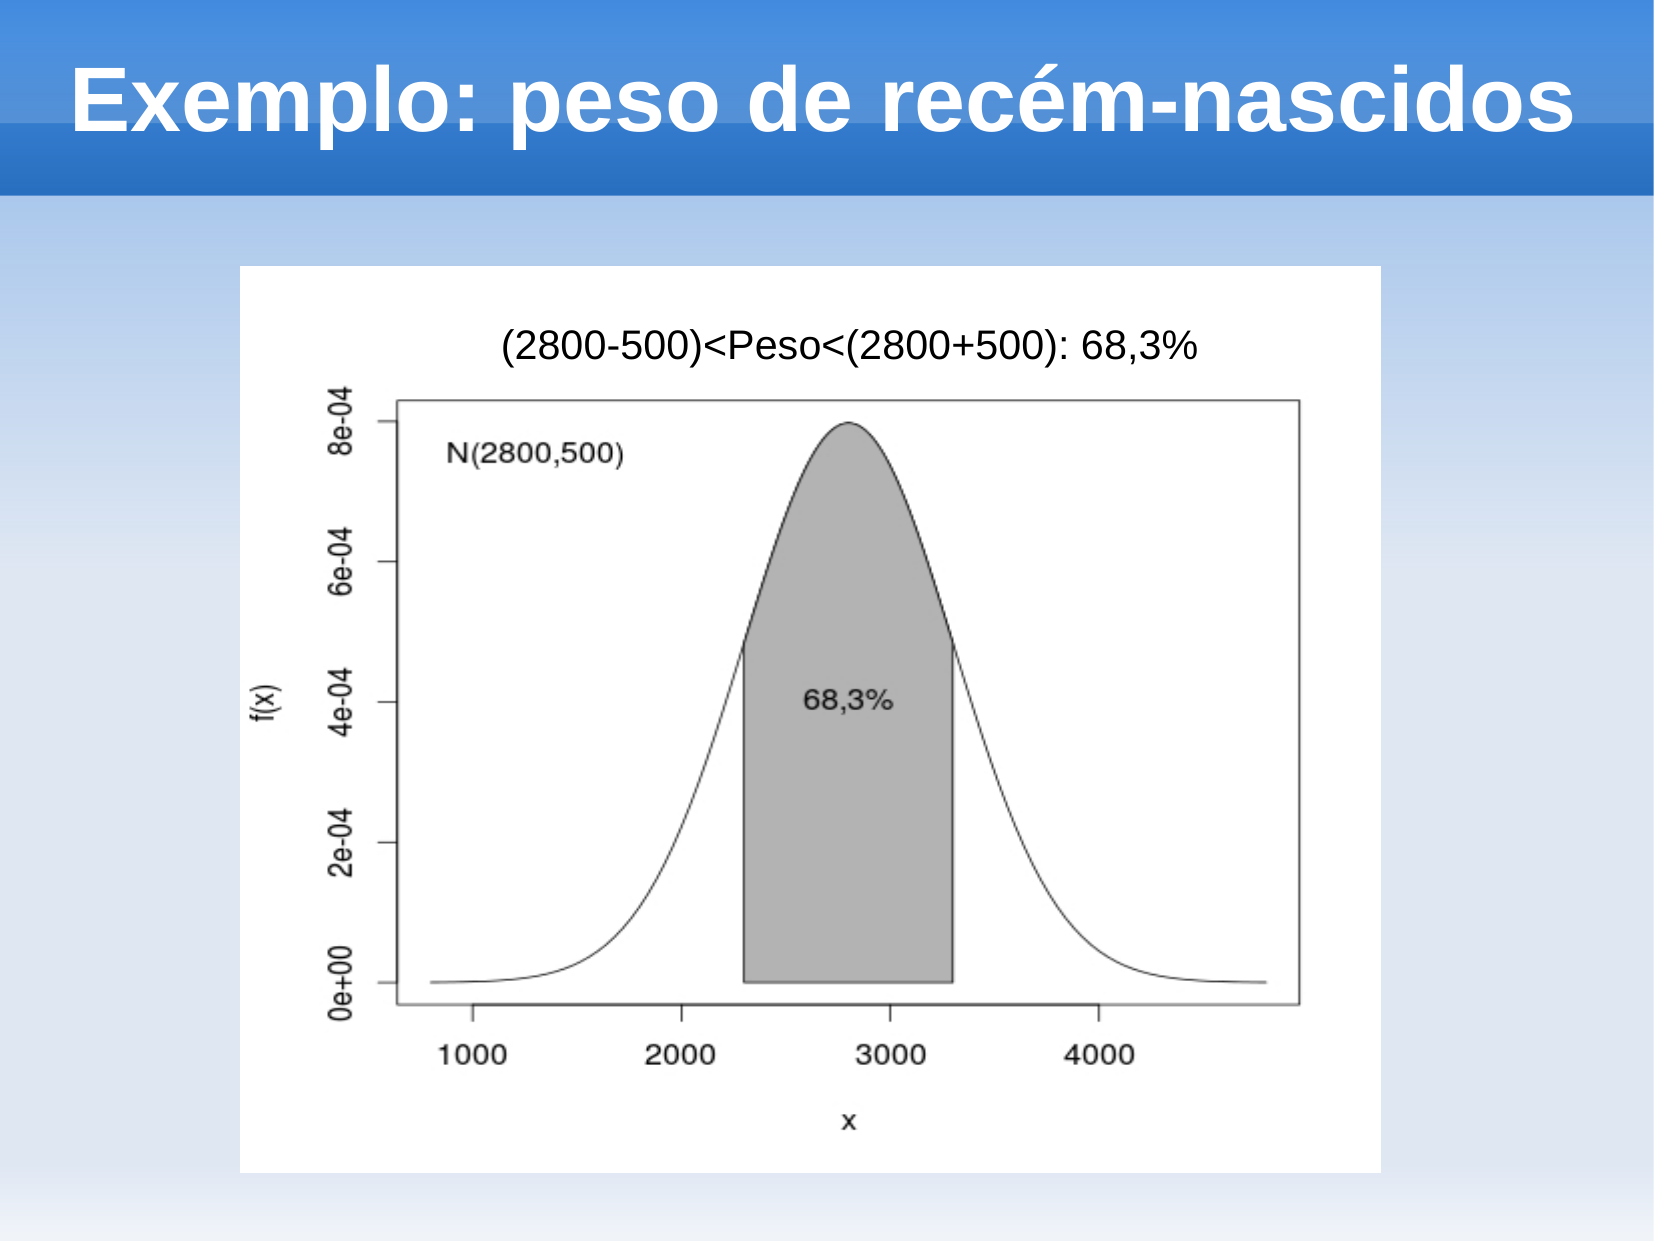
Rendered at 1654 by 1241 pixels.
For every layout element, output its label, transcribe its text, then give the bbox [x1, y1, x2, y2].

picture [0, 0, 1654, 1241]
text_box (2800-500)<Peso<(2800+500): 68,3% [486, 310, 1213, 409]
title Exemplo: peso de recém-nascidos [47, 0, 1601, 222]
